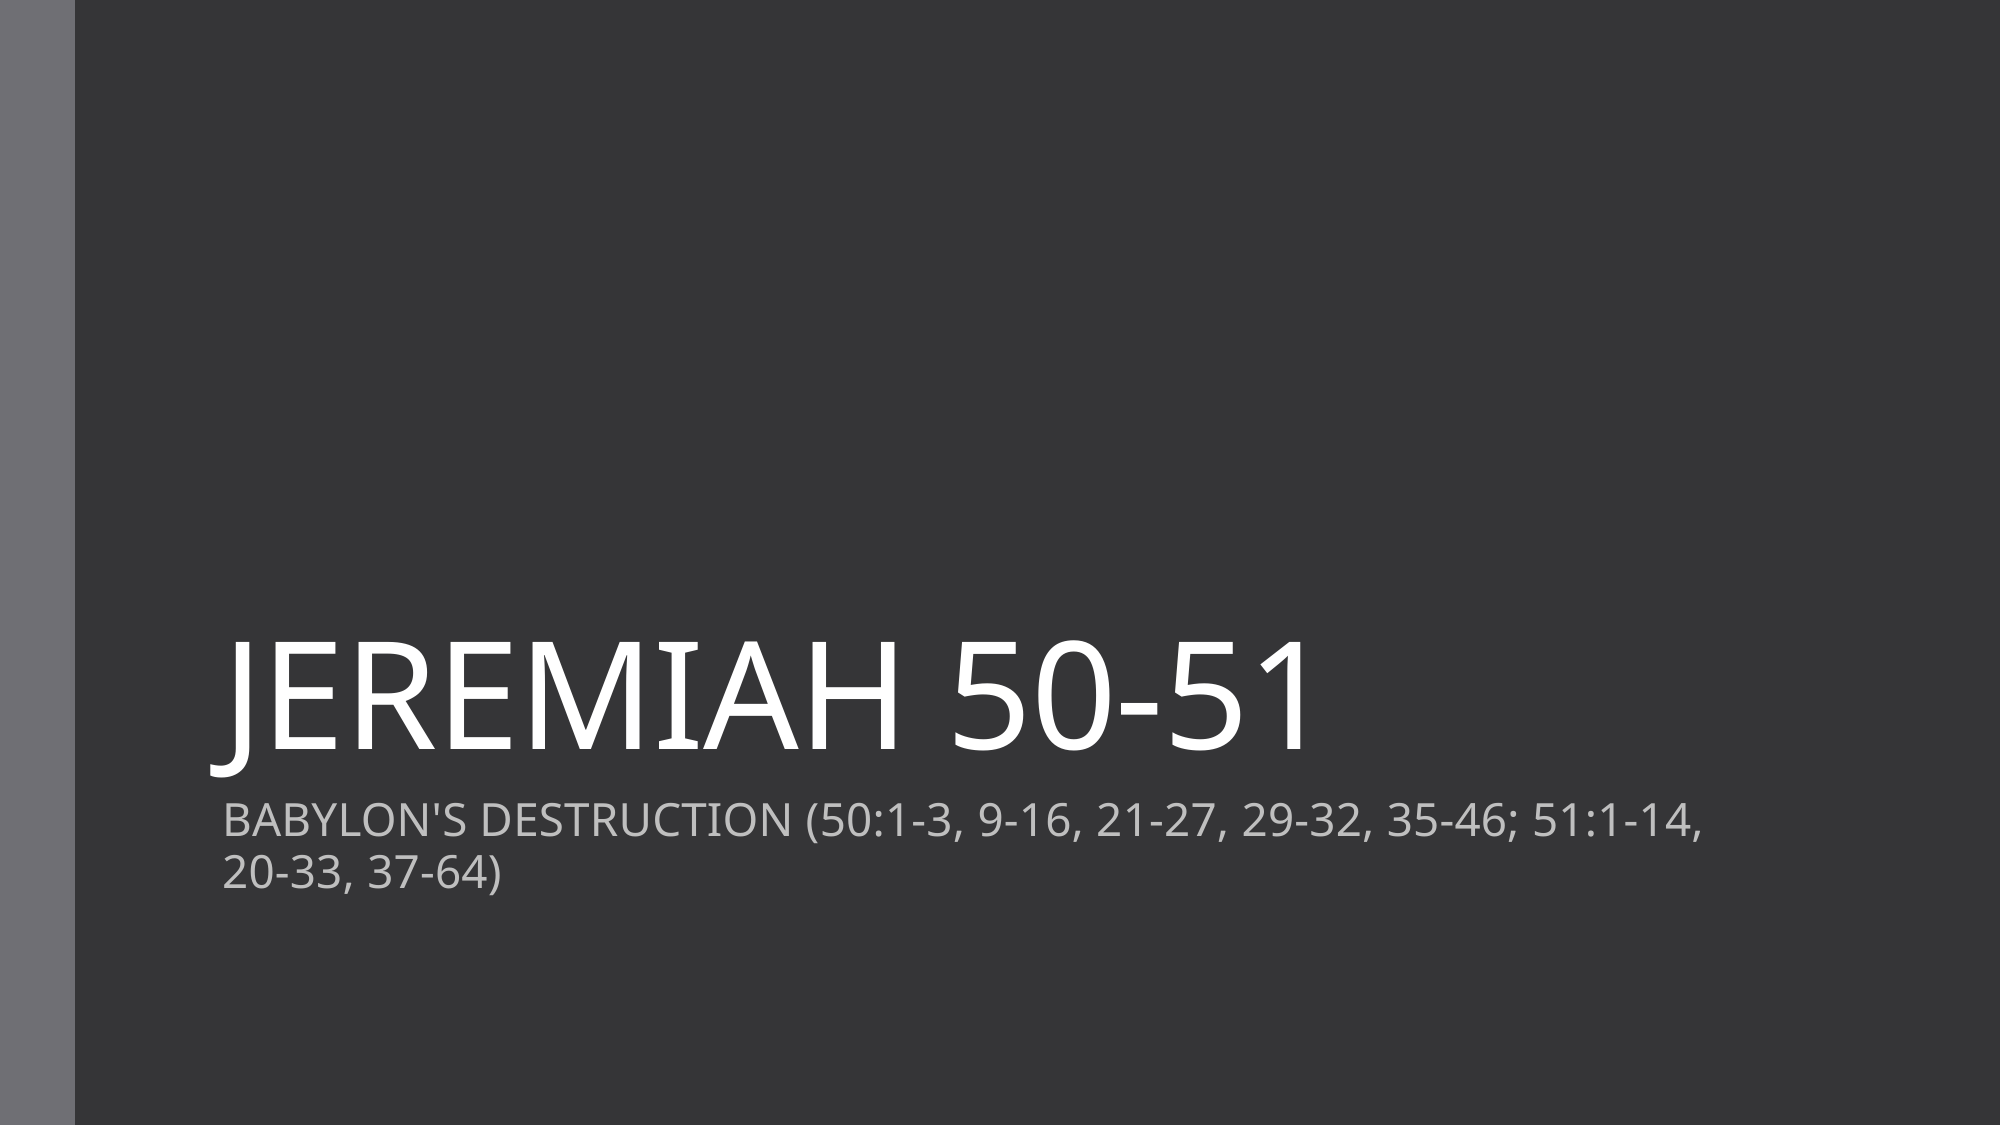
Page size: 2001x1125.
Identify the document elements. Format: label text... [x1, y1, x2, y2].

subtitle BABYLON'S DESTRUCTION (50:1-3, 9-16, 21-27, 29-32, 35-46; 51:1-14, 20-33, 37-64) [206, 787, 1752, 1066]
title JEREMIAH 50-51 [206, 124, 1752, 787]
